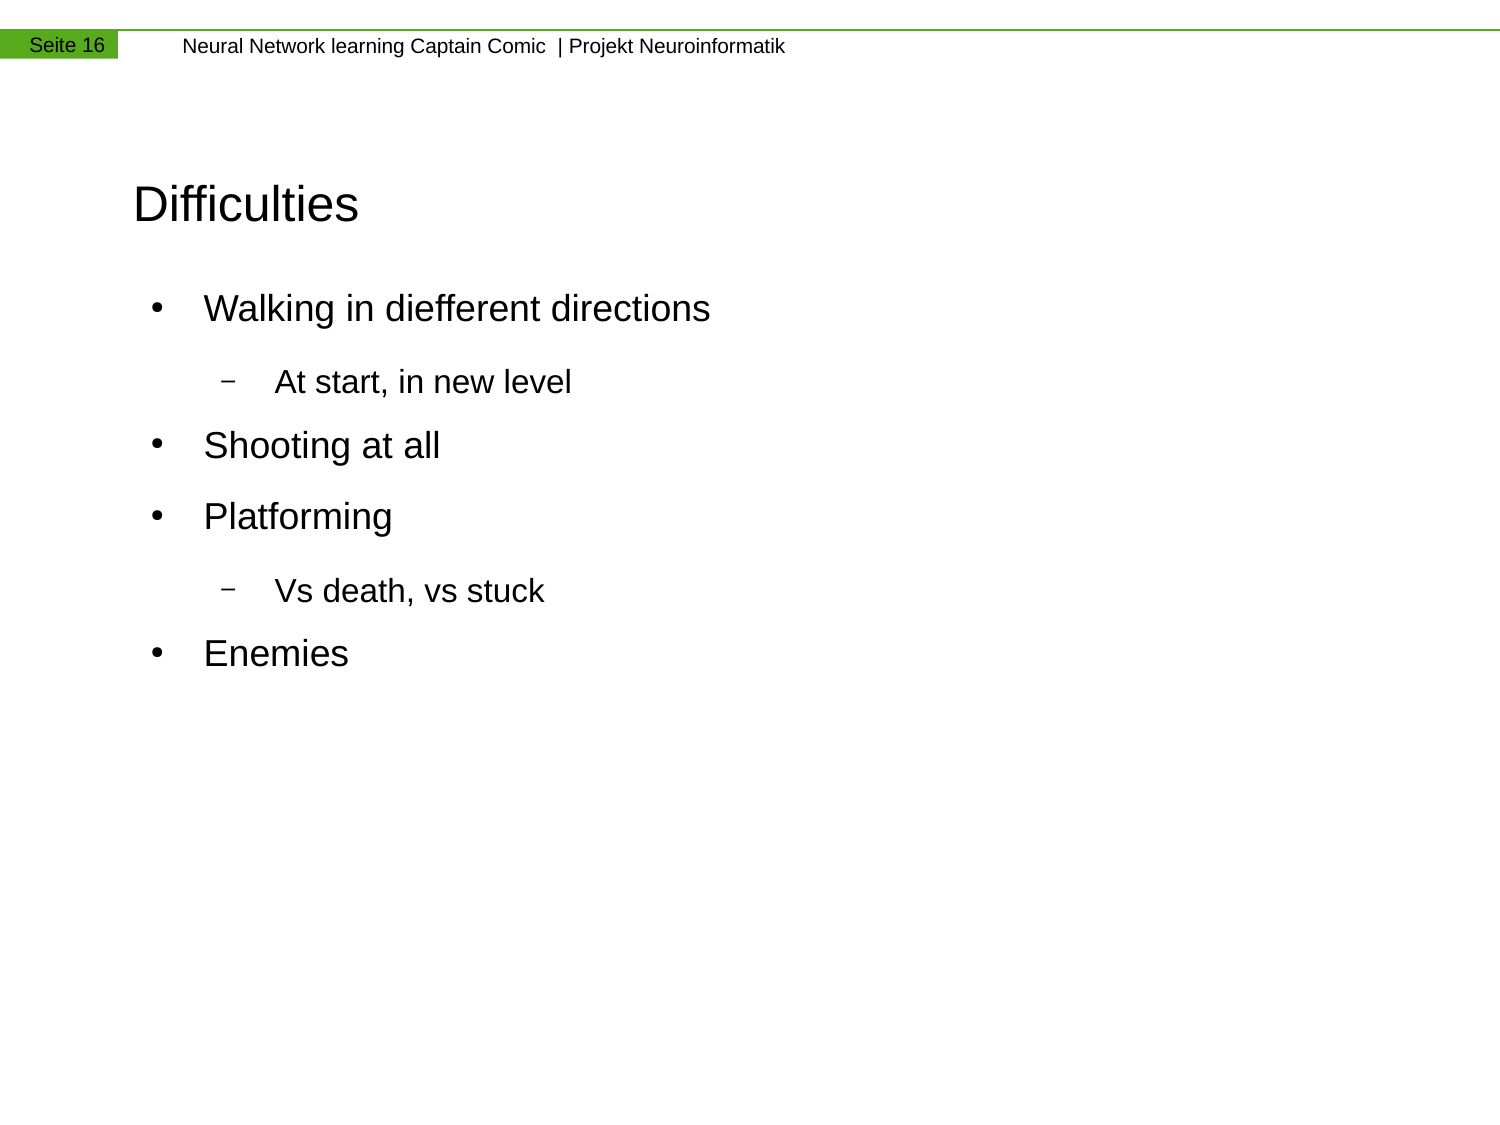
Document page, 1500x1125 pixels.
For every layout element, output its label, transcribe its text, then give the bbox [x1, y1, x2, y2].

list Walking in diefferent directions At start, in new level Shooting at all Platforming Vs death, vs stuck Enemies [132, 287, 1371, 888]
title Difficulties [132, 149, 1413, 258]
